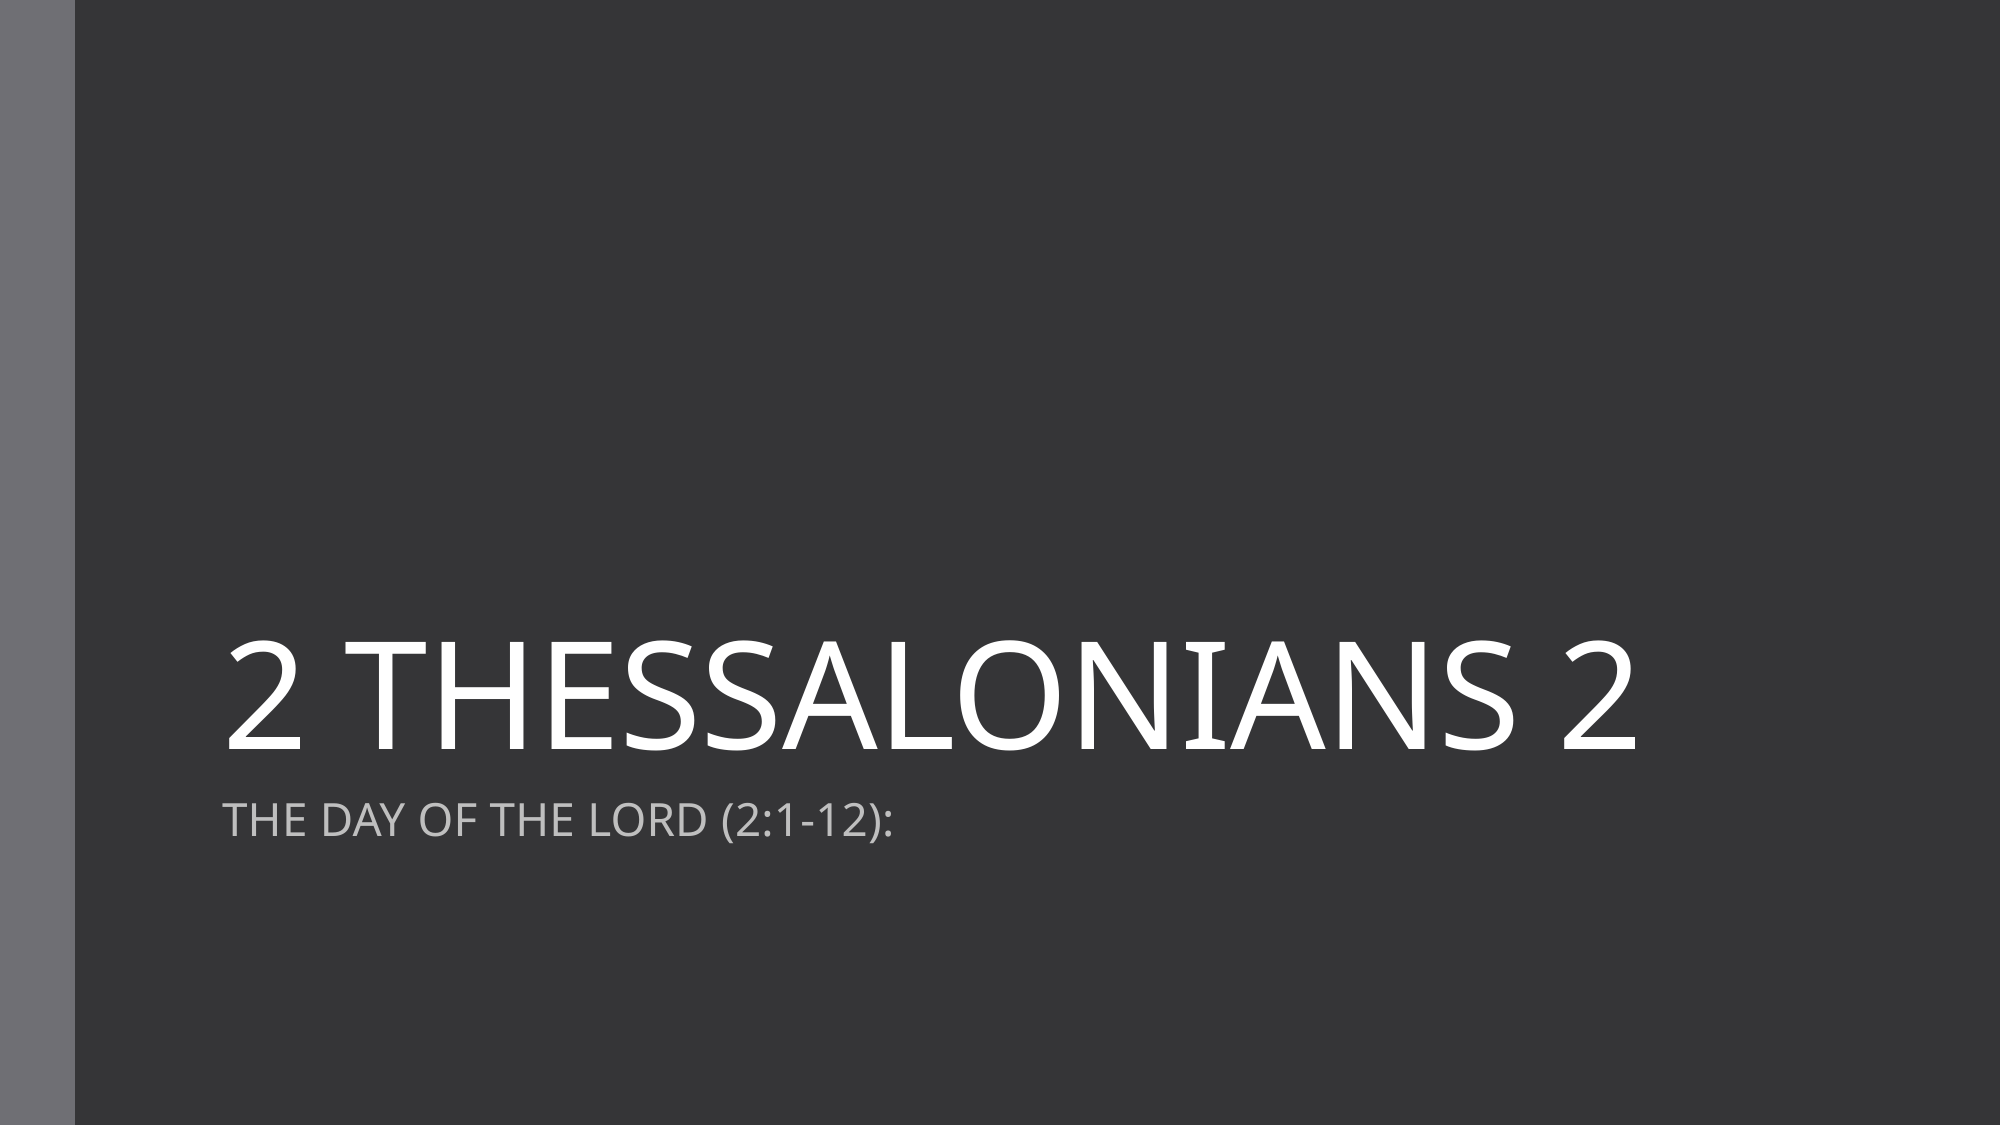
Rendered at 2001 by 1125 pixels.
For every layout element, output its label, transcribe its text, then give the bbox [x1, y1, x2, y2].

subtitle THE DAY OF THE LORD (2:1-12): [206, 787, 1752, 1066]
title 2 THESSALONIANS 2 [206, 124, 1752, 787]
